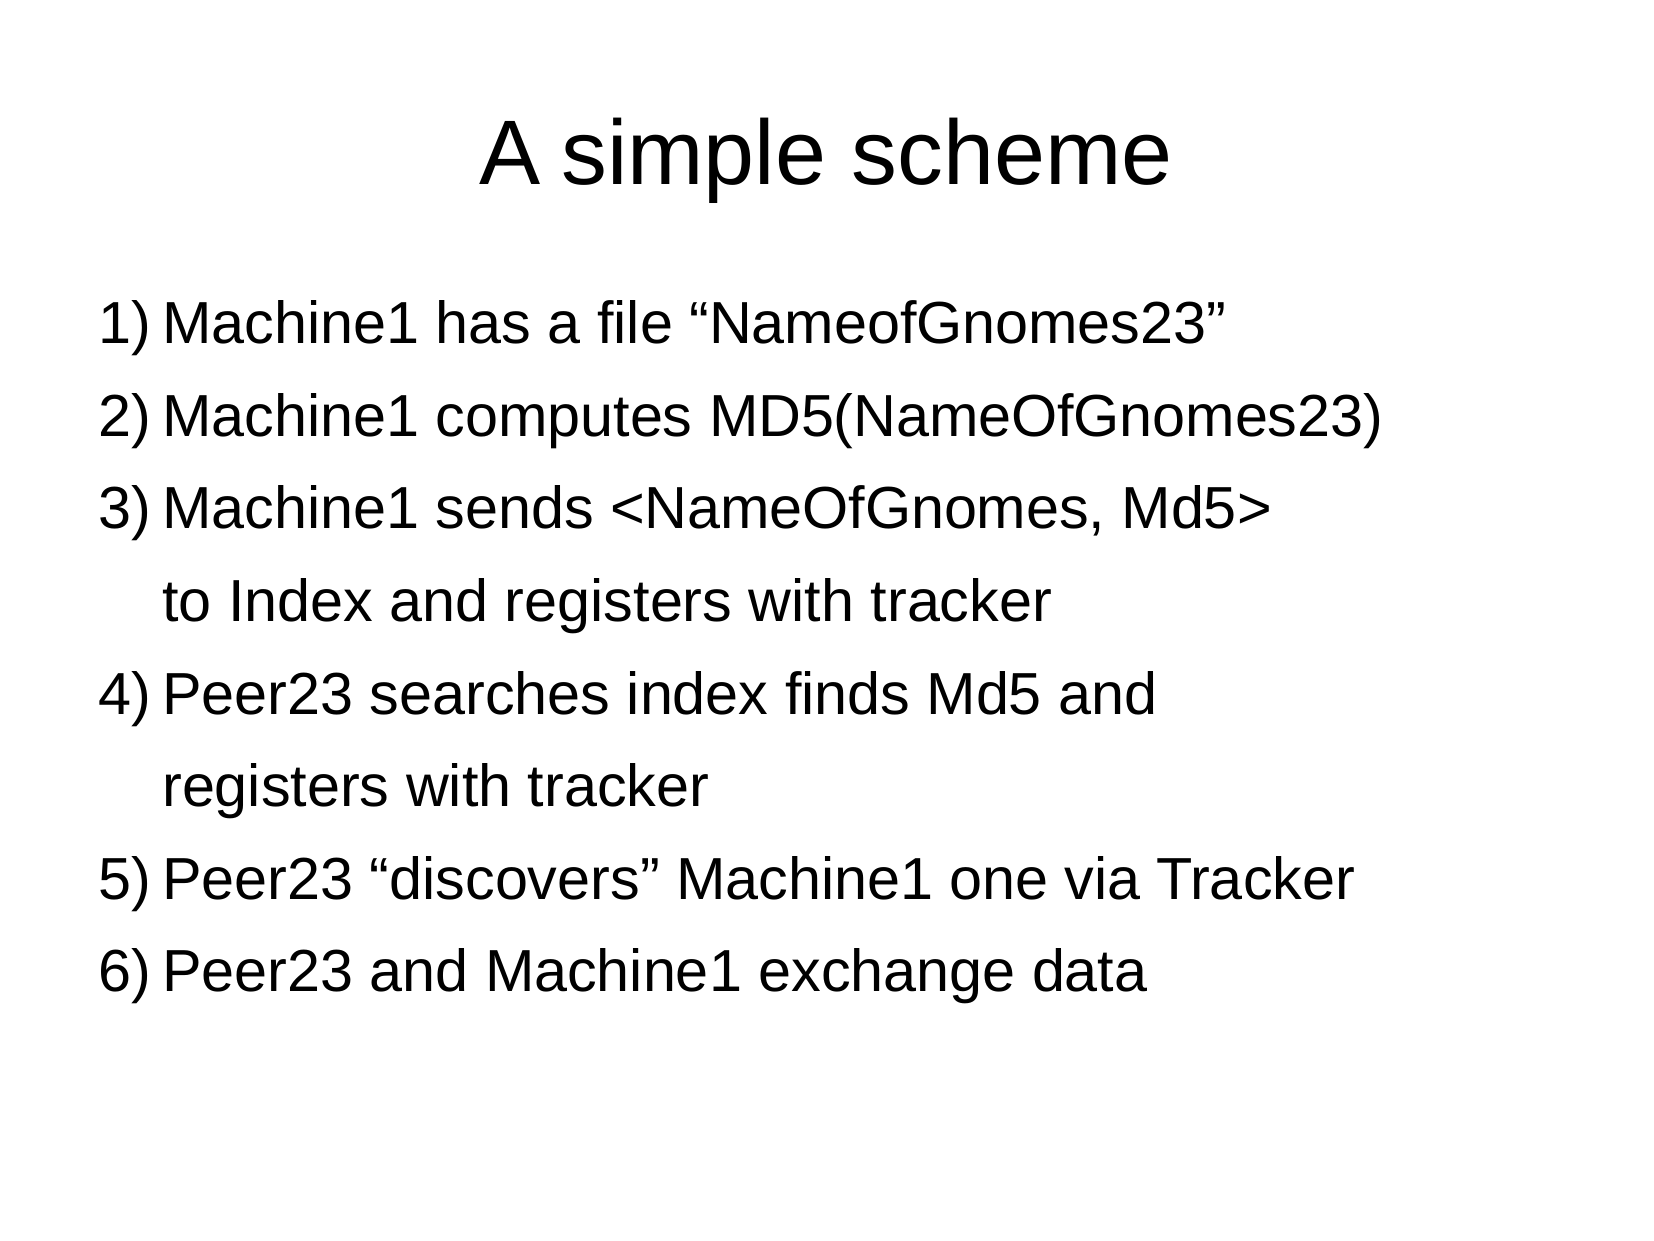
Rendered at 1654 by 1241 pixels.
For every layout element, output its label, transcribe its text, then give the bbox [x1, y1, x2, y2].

list Machine1 has a file “NameofGnomes23” Machine1 computes MD5(NameOfGnomes23) Machine1 sends <NameOfGnomes, Md5> to Index and registers with tracker Peer23 searches index finds Md5 and registers with tracker Peer23 “discovers” Machine1 one via Tracker Peer23 and Machine1 exchange data [82, 290, 1571, 1010]
title A simple scheme [82, 49, 1571, 257]
